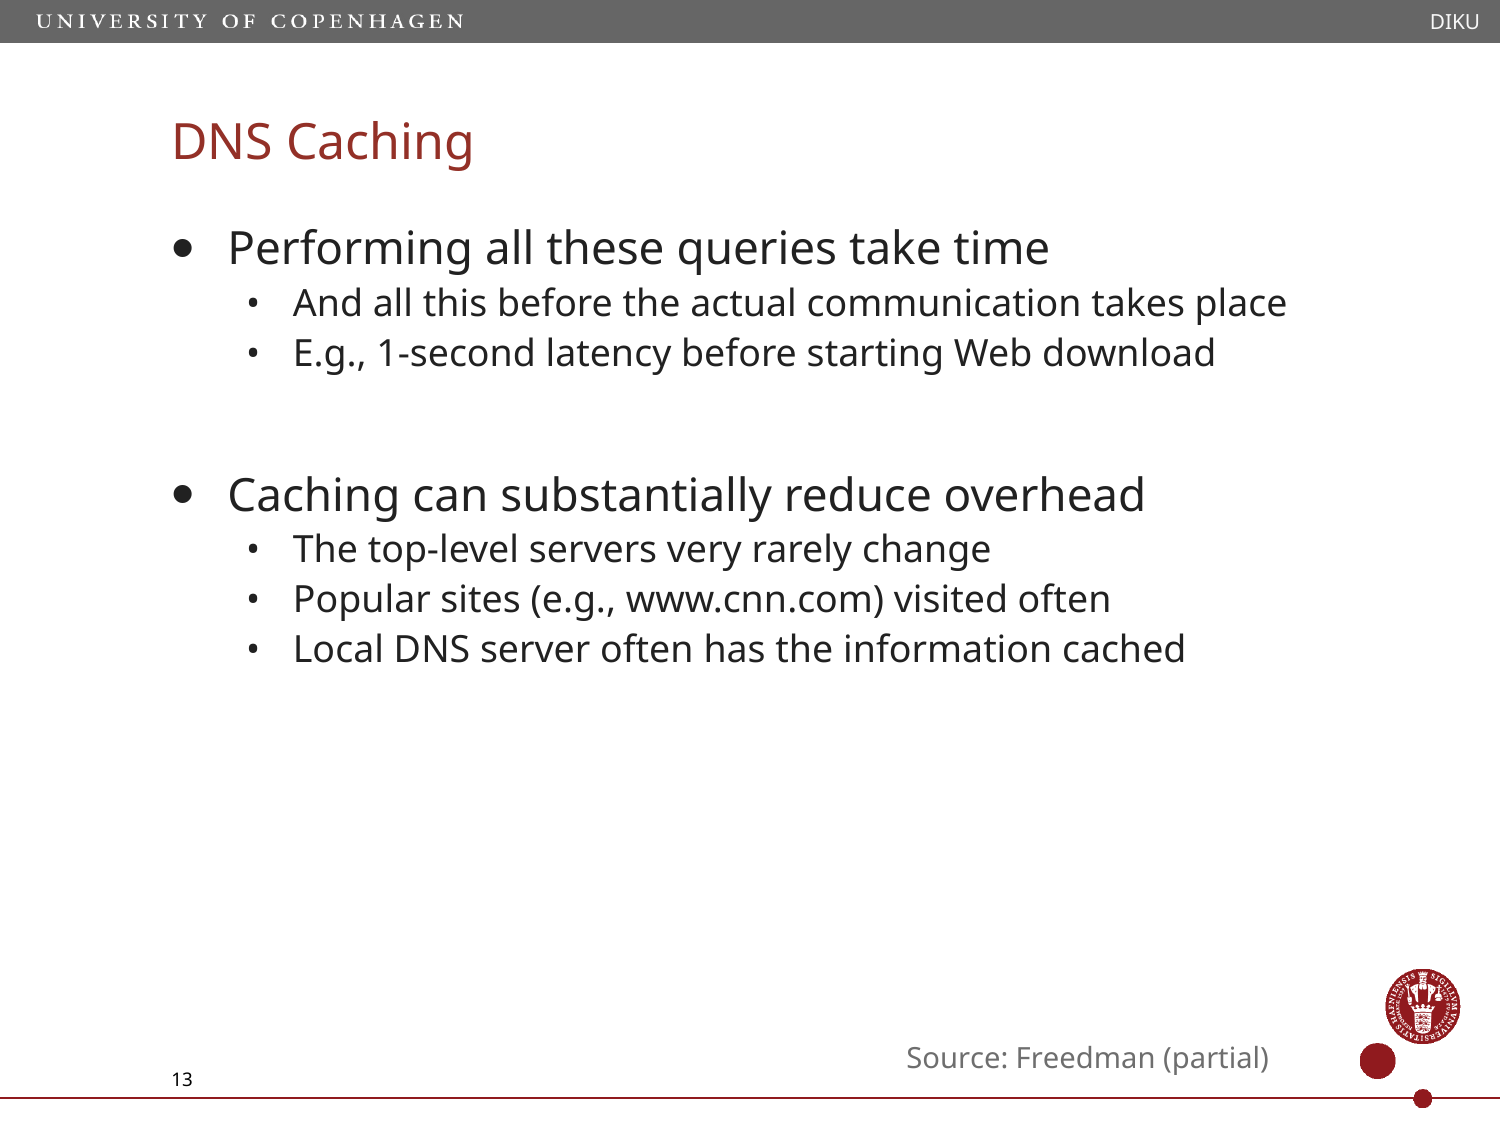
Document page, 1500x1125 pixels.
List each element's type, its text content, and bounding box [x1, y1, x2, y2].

text_box <number> [171, 1067, 522, 1092]
title DNS Caching [171, 75, 1329, 171]
list Performing all these queries take time And all this before the actual communication takes place E.g., 1-second latency before starting Web download Caching can substantially reduce overhead The top-level servers very rarely change Popular sites (e.g., www.cnn.com) visited often Local DNS server often has the information cached [171, 225, 1329, 900]
text_box Source: Freedman (partial) [891, 1031, 1341, 1083]
text_box DIKU [469, 0, 1495, 43]
picture [0, 910, 1500, 1122]
